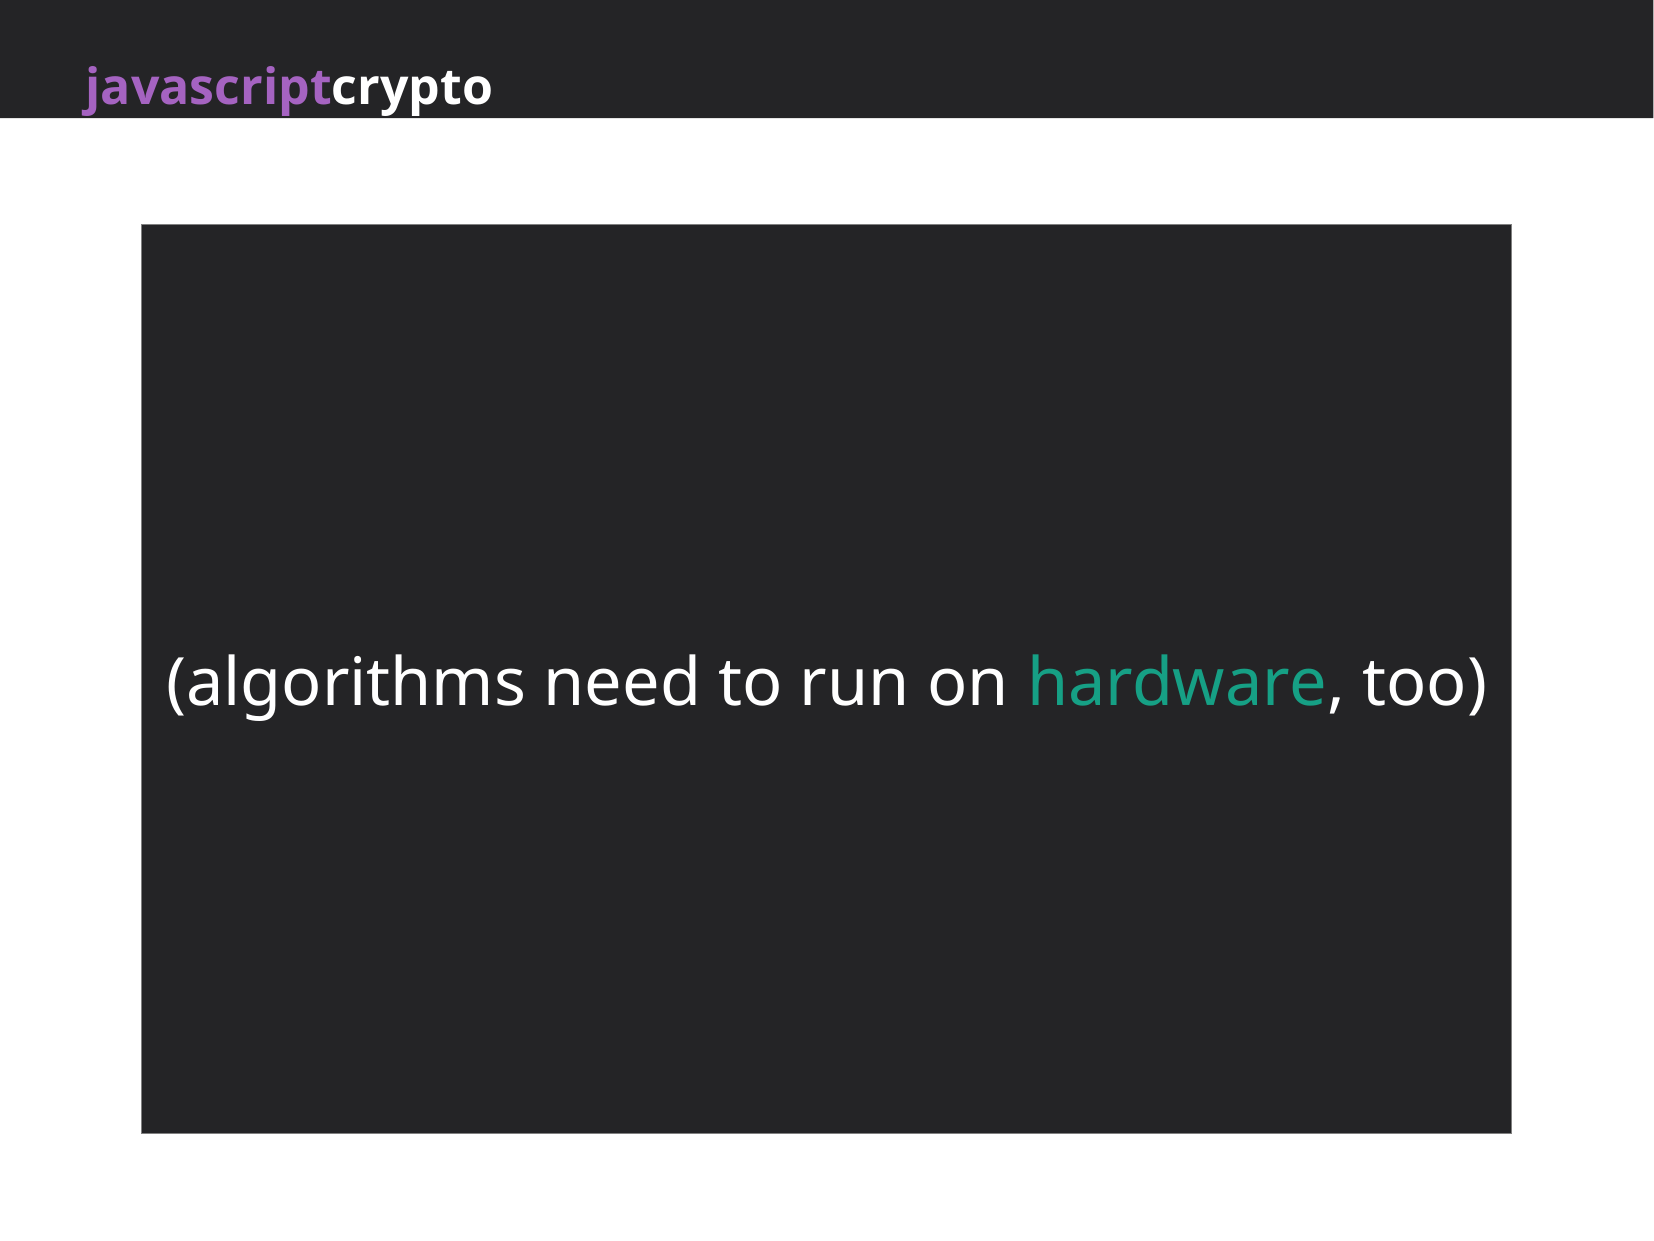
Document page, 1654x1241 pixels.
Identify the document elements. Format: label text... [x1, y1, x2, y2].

text_box [0, 0, 1654, 119]
text_box (algorithms need to run on hardware, too) [141, 224, 1512, 1134]
text_box javascriptcrypto [70, 43, 544, 119]
text_box [165, 531, 1441, 1087]
